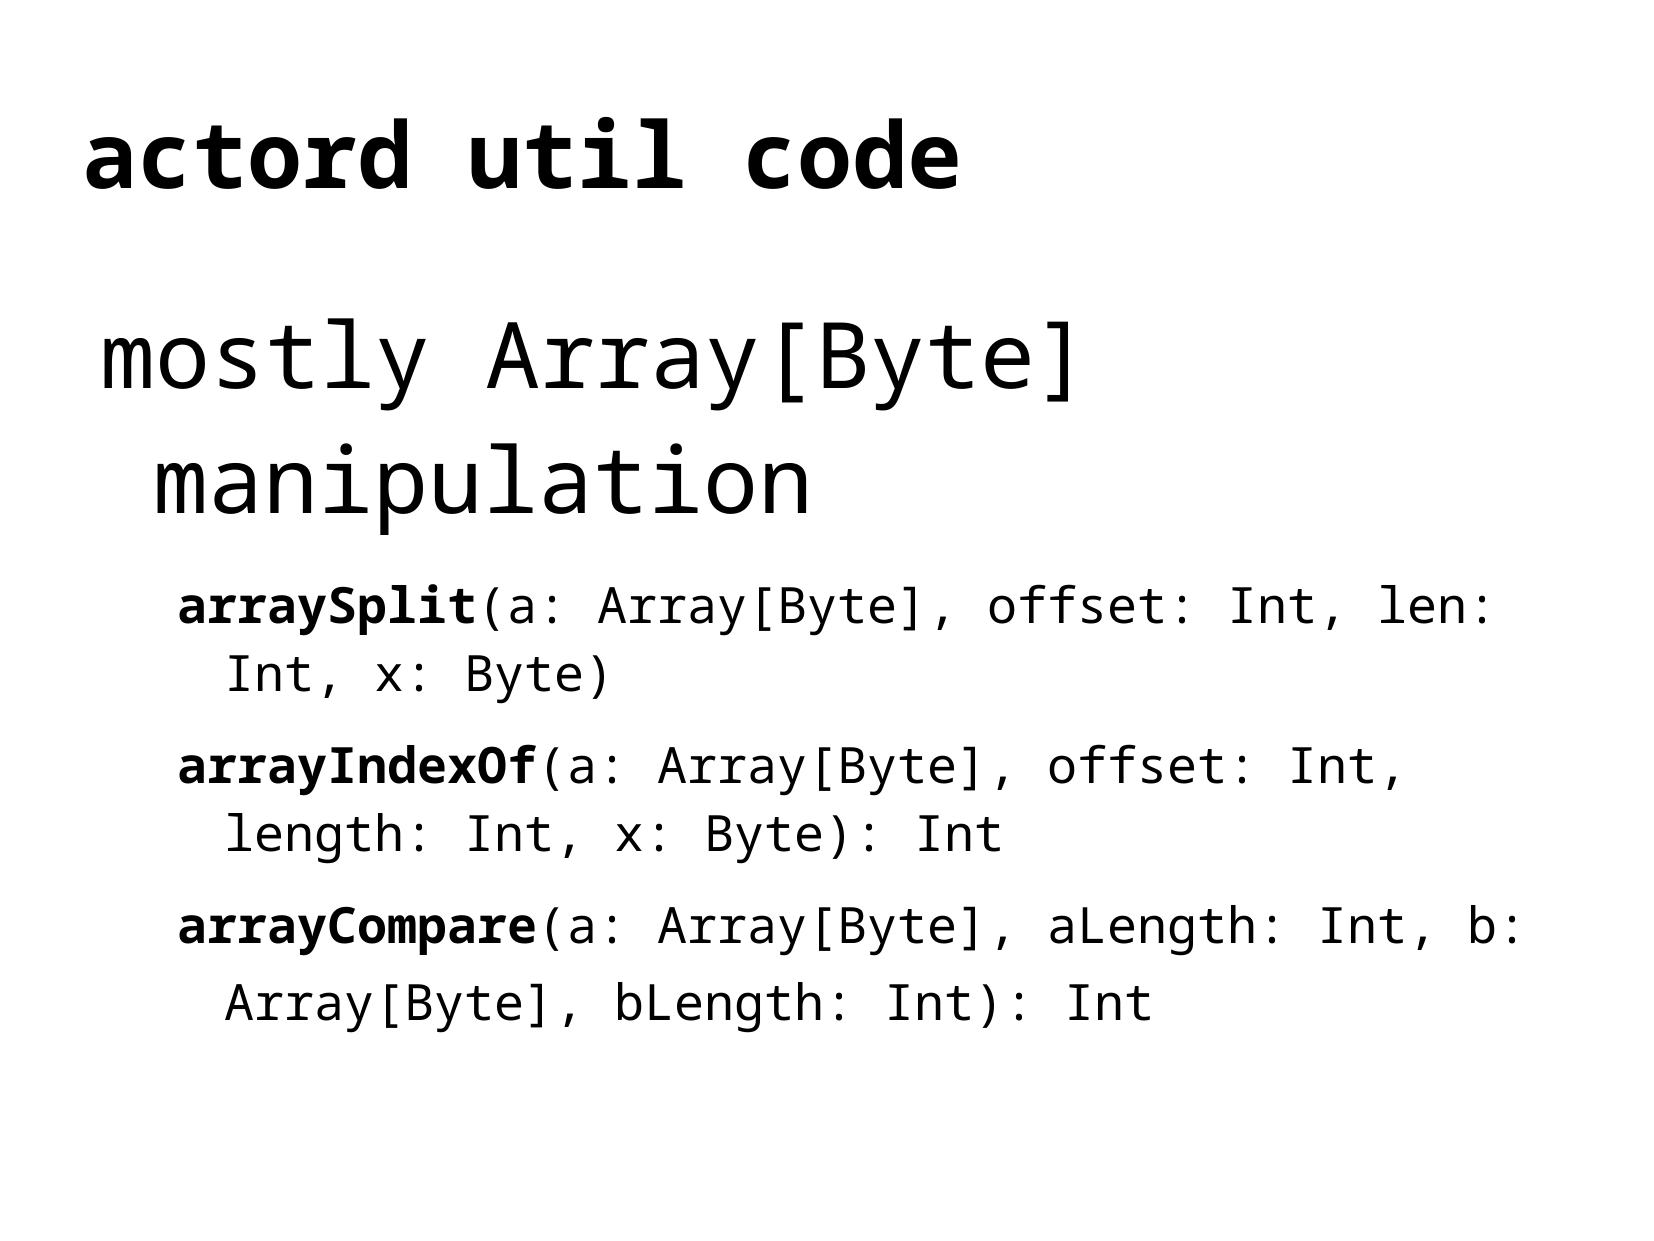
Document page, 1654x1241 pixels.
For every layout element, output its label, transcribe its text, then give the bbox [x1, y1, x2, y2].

list mostly Array[Byte] manipulation arraySplit(a: Array[Byte], offset: Int, len: Int, x: Byte) arrayIndexOf(a: Array[Byte], offset: Int, length: Int, x: Byte): Int arrayCompare(a: Array[Byte], aLength: Int, b: Array[Byte], bLength: Int): Int [82, 290, 1571, 1094]
title actord util code [82, 49, 1571, 257]
